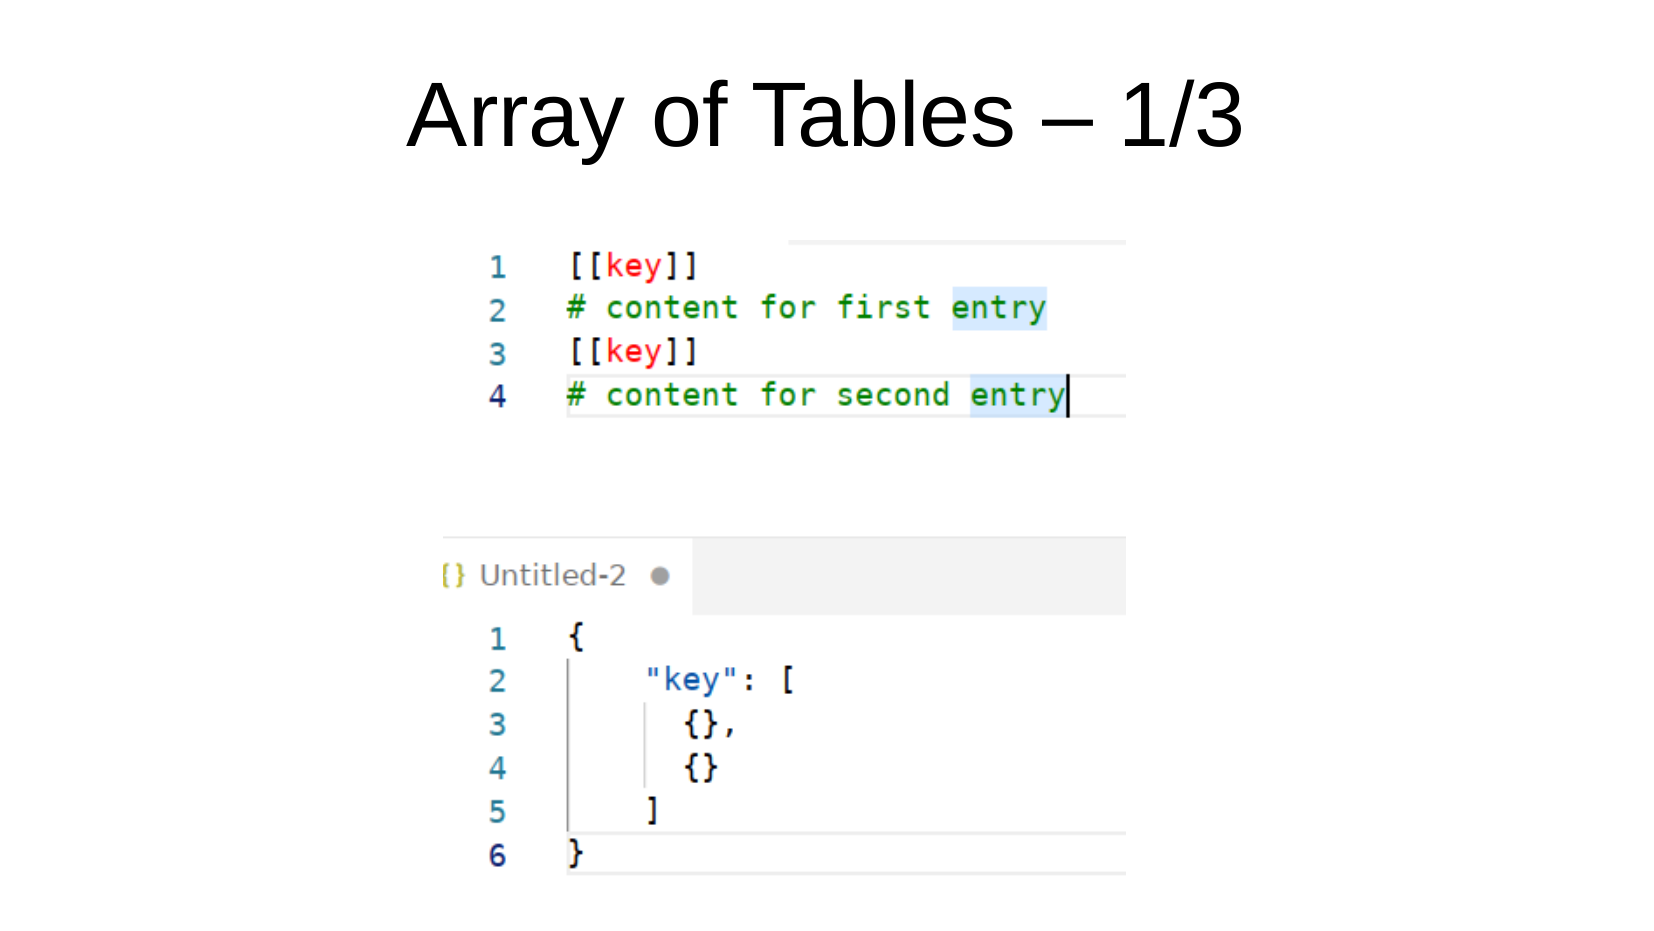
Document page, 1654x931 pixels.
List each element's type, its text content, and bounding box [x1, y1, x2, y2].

picture [443, 240, 1126, 901]
title Array of Tables – 1/3 [82, 37, 1571, 193]
